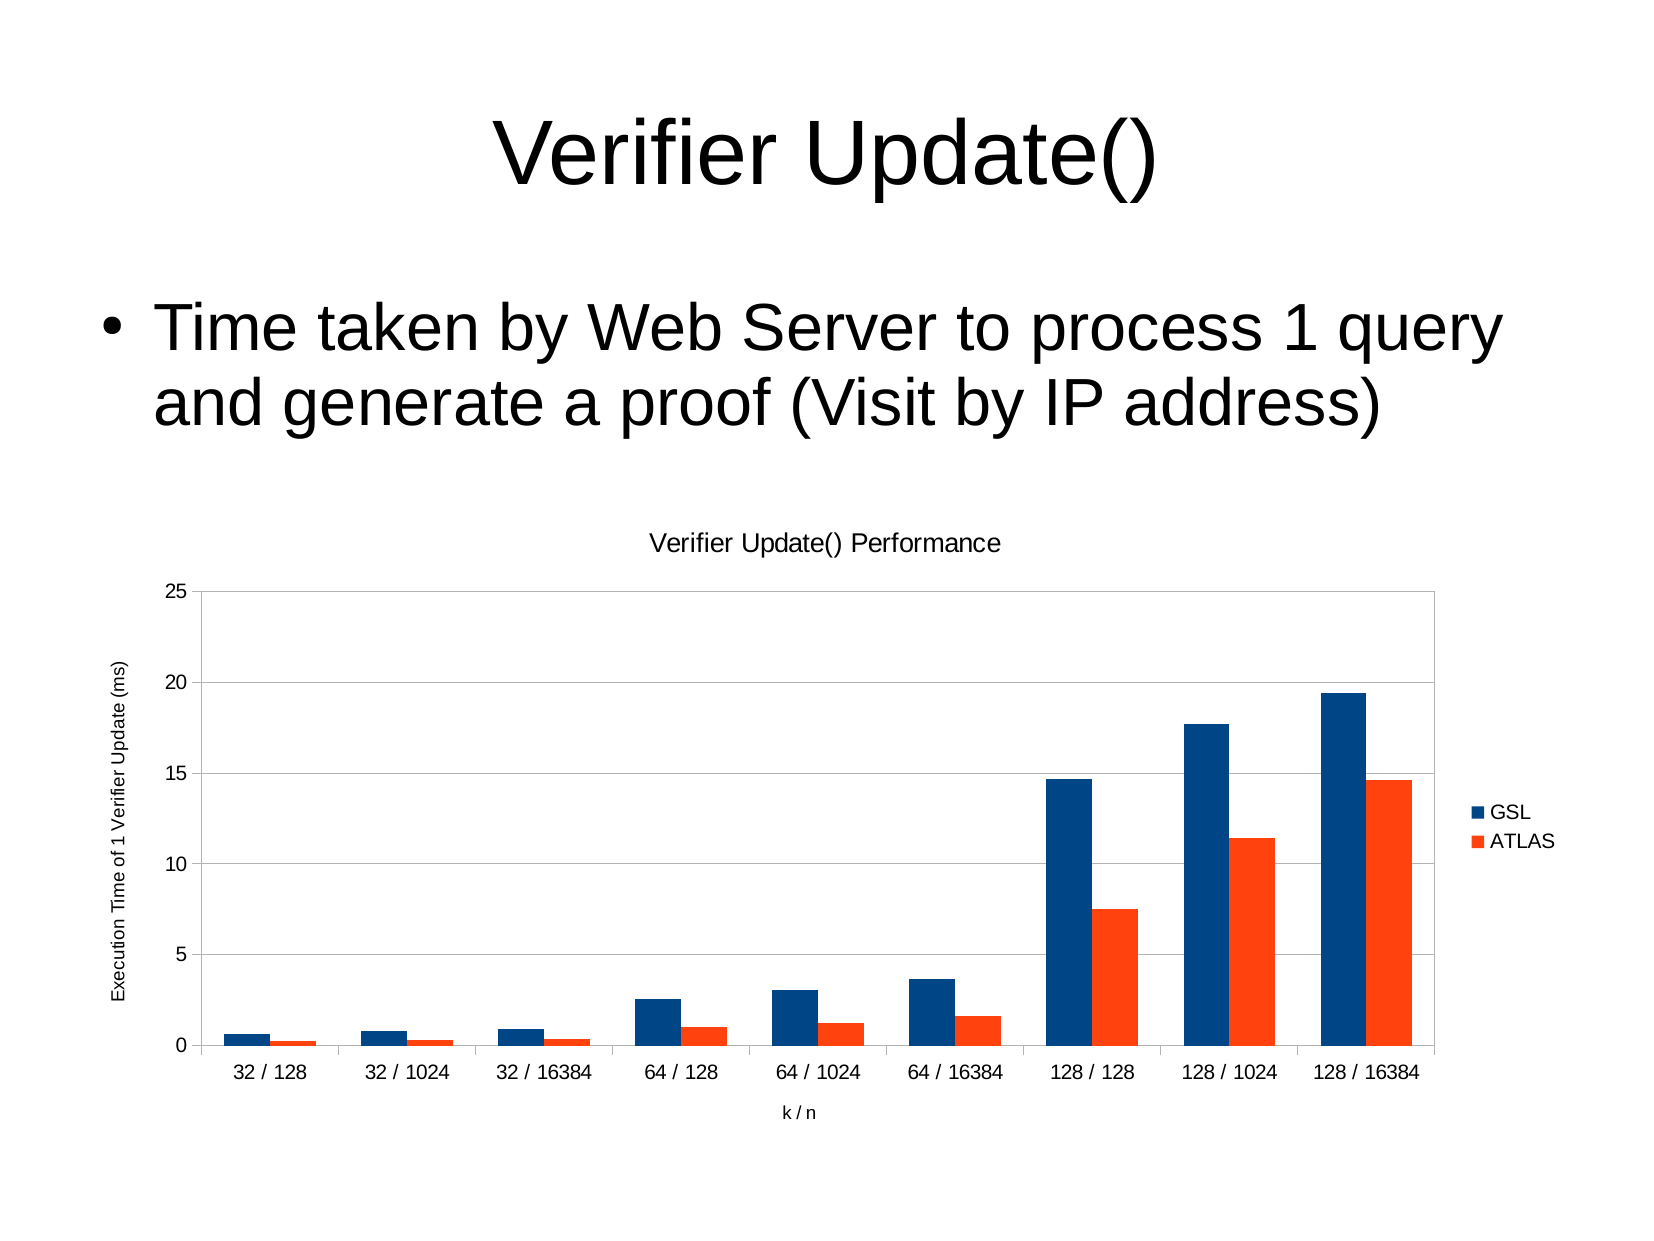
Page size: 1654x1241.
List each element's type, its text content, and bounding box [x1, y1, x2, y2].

chart [75, 499, 1576, 1156]
list Time taken by Web Server to process 1 query and generate a proof (Visit by IP address) [82, 290, 1538, 499]
title Verifier Update() [82, 49, 1571, 257]
